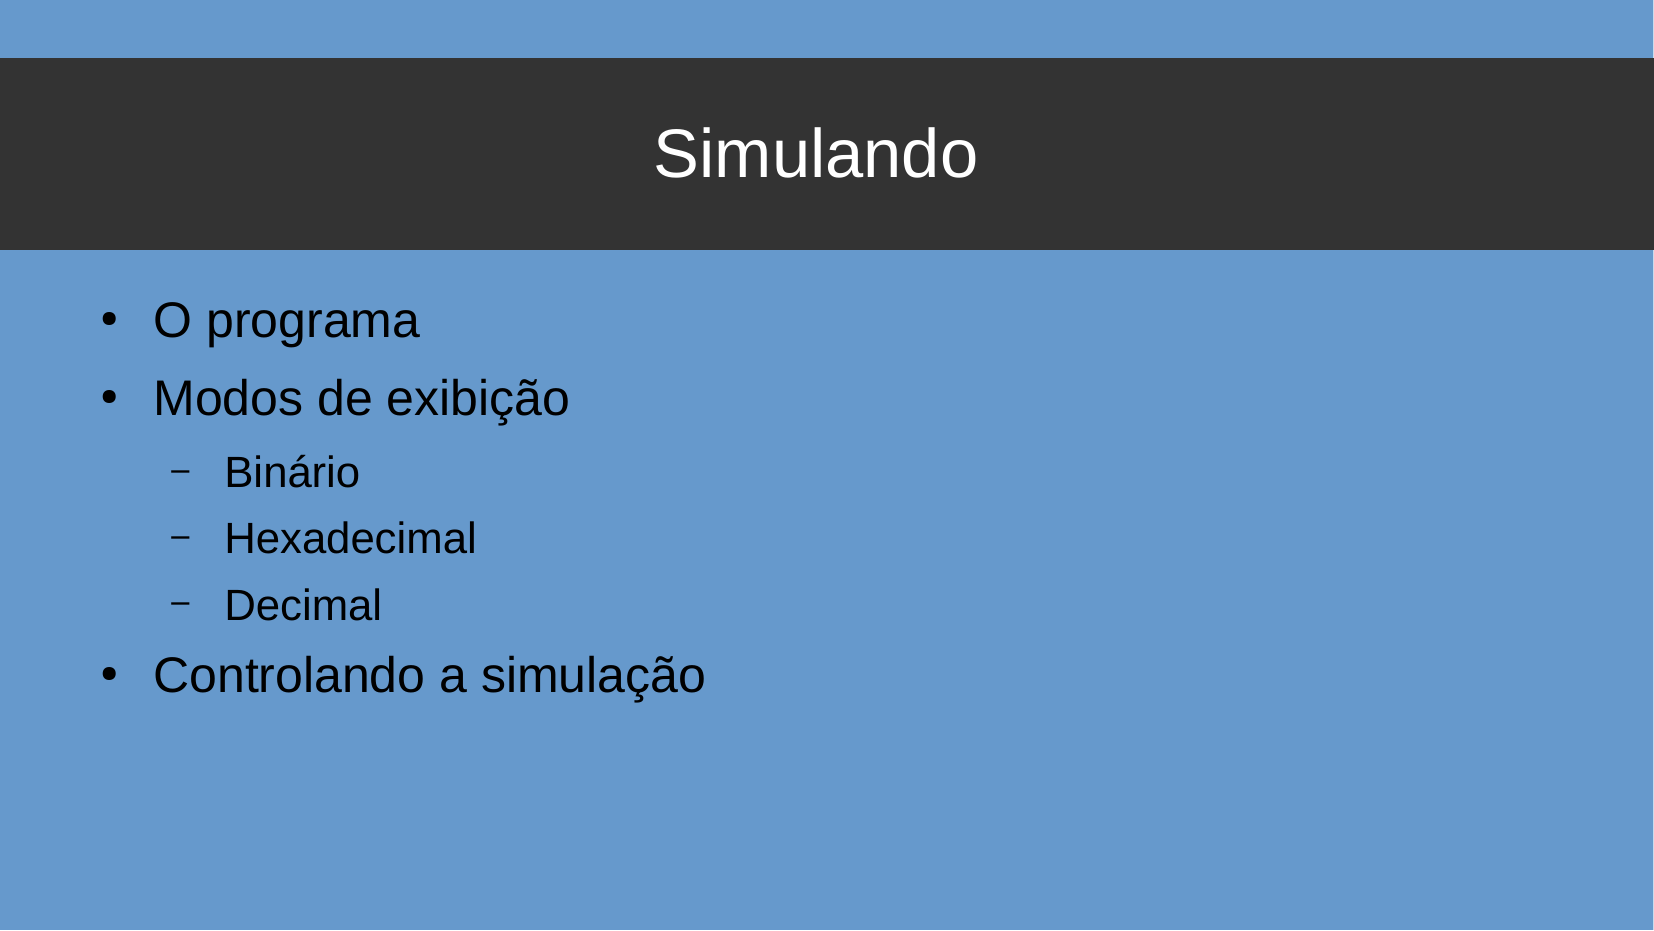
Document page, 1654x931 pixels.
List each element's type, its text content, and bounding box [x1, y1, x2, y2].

list O programa Modos de exibição Binário Hexadecimal Decimal Controlando a simulação [82, 292, 1571, 889]
title Simulando [72, 69, 1561, 239]
text_box [0, 58, 1654, 250]
